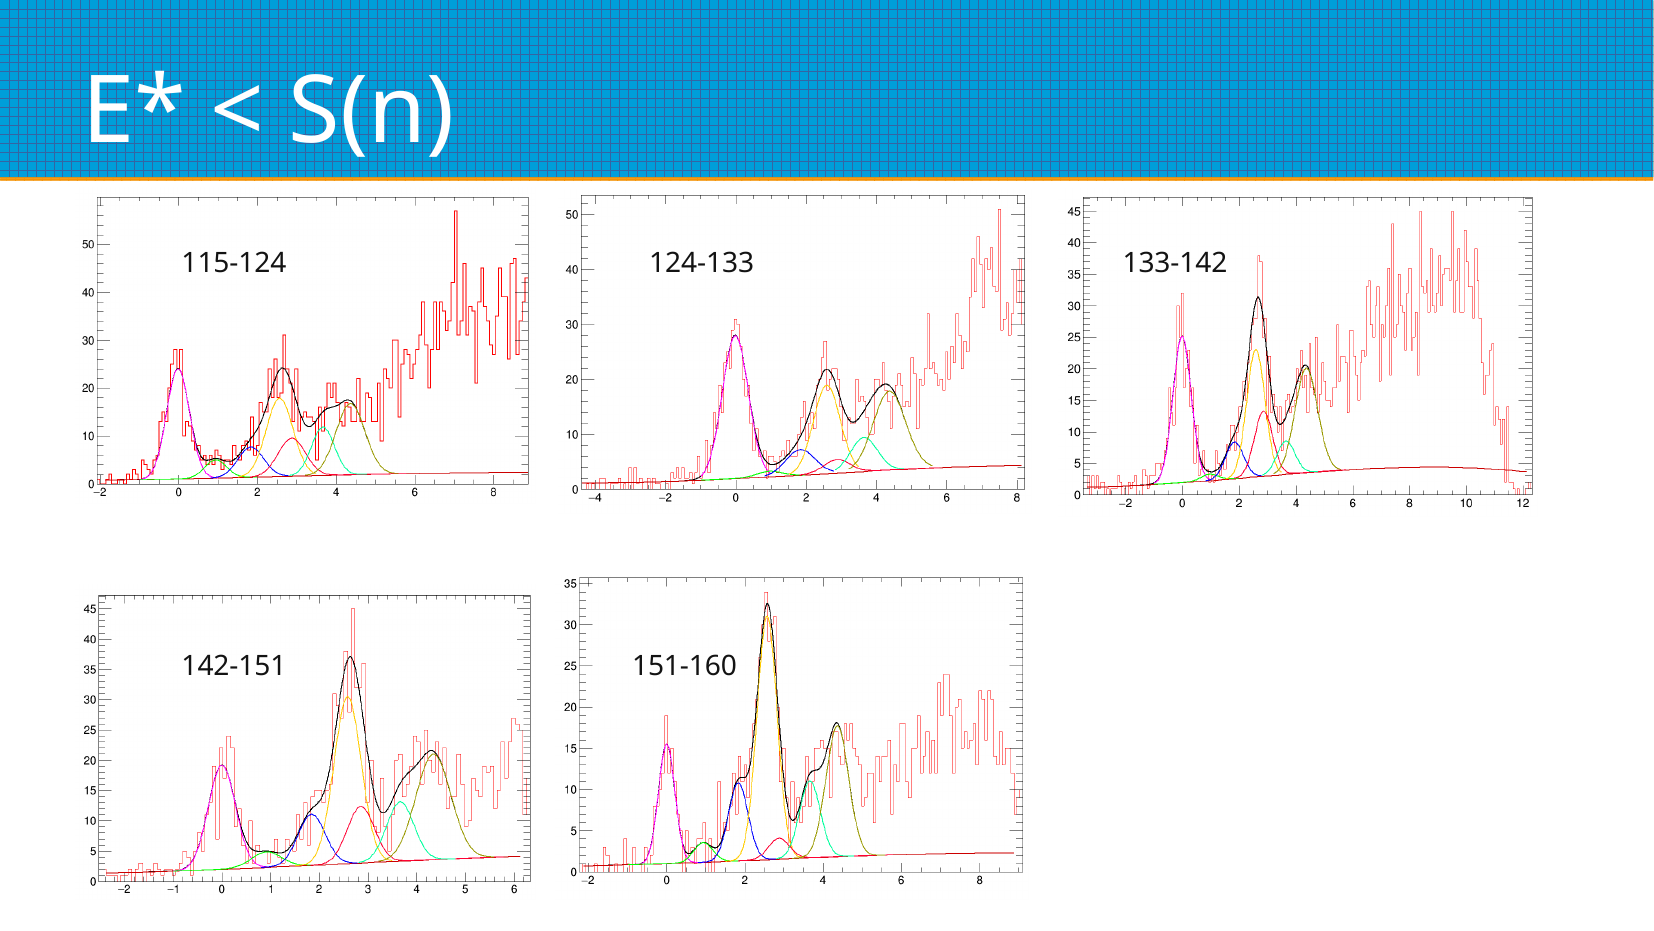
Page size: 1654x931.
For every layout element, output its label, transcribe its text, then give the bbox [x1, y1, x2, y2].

picture [558, 189, 1032, 514]
text_box 124-133 [634, 236, 807, 340]
text_box 133-142 [1107, 236, 1280, 340]
picture [555, 575, 1029, 901]
picture [1058, 188, 1538, 517]
title E* < S(n) [82, 14, 1571, 171]
text_box 115-124 [166, 236, 339, 340]
text_box 142-151 [166, 639, 339, 742]
picture [75, 187, 536, 504]
text_box 151-160 [617, 639, 790, 742]
picture [75, 584, 536, 901]
